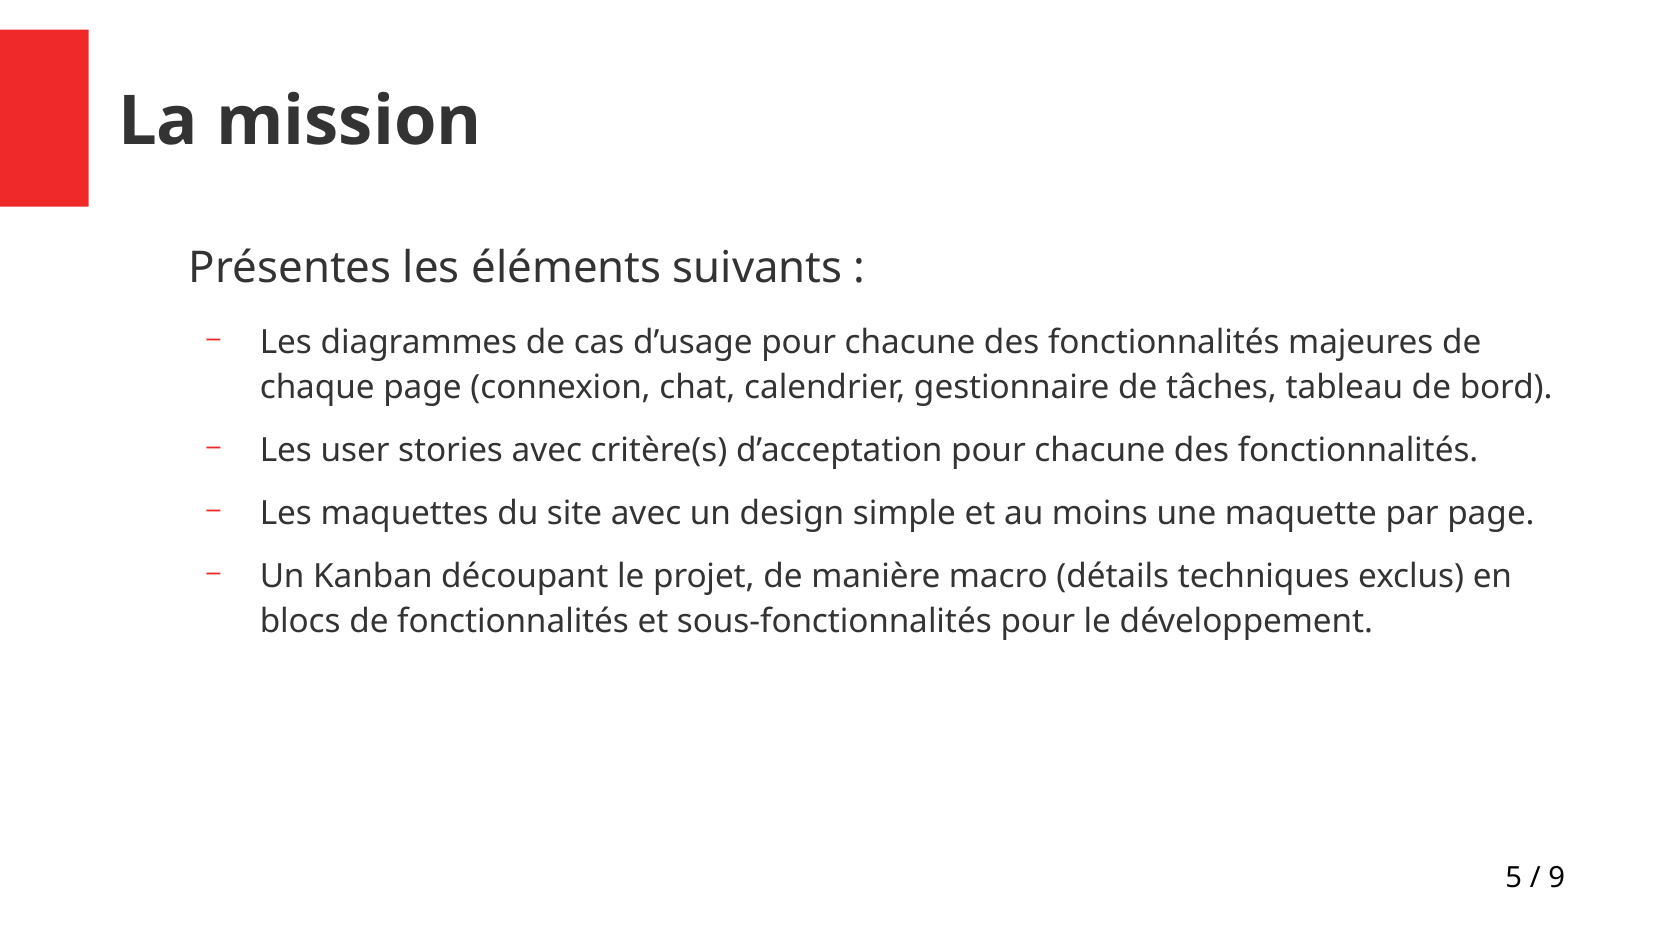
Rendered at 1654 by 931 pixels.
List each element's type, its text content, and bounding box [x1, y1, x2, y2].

title La mission [118, 29, 1595, 207]
list Présentes les éléments suivants : Les diagrammes de cas d’usage pour chacune des fonctionnalités majeures de chaque page (connexion, chat, calendrier, gestionnaire de tâches, tableau de bord). Les user stories avec critère(s) d’acceptation pour chacune des fonctionnalités. Les maquettes du site avec un design simple et au moins une maquette par page. Un Kanban découpant le projet, de manière macro (détails techniques exclus) en blocs de fonctionnalités et sous-fonctionnalités pour le développement. [118, 236, 1595, 798]
